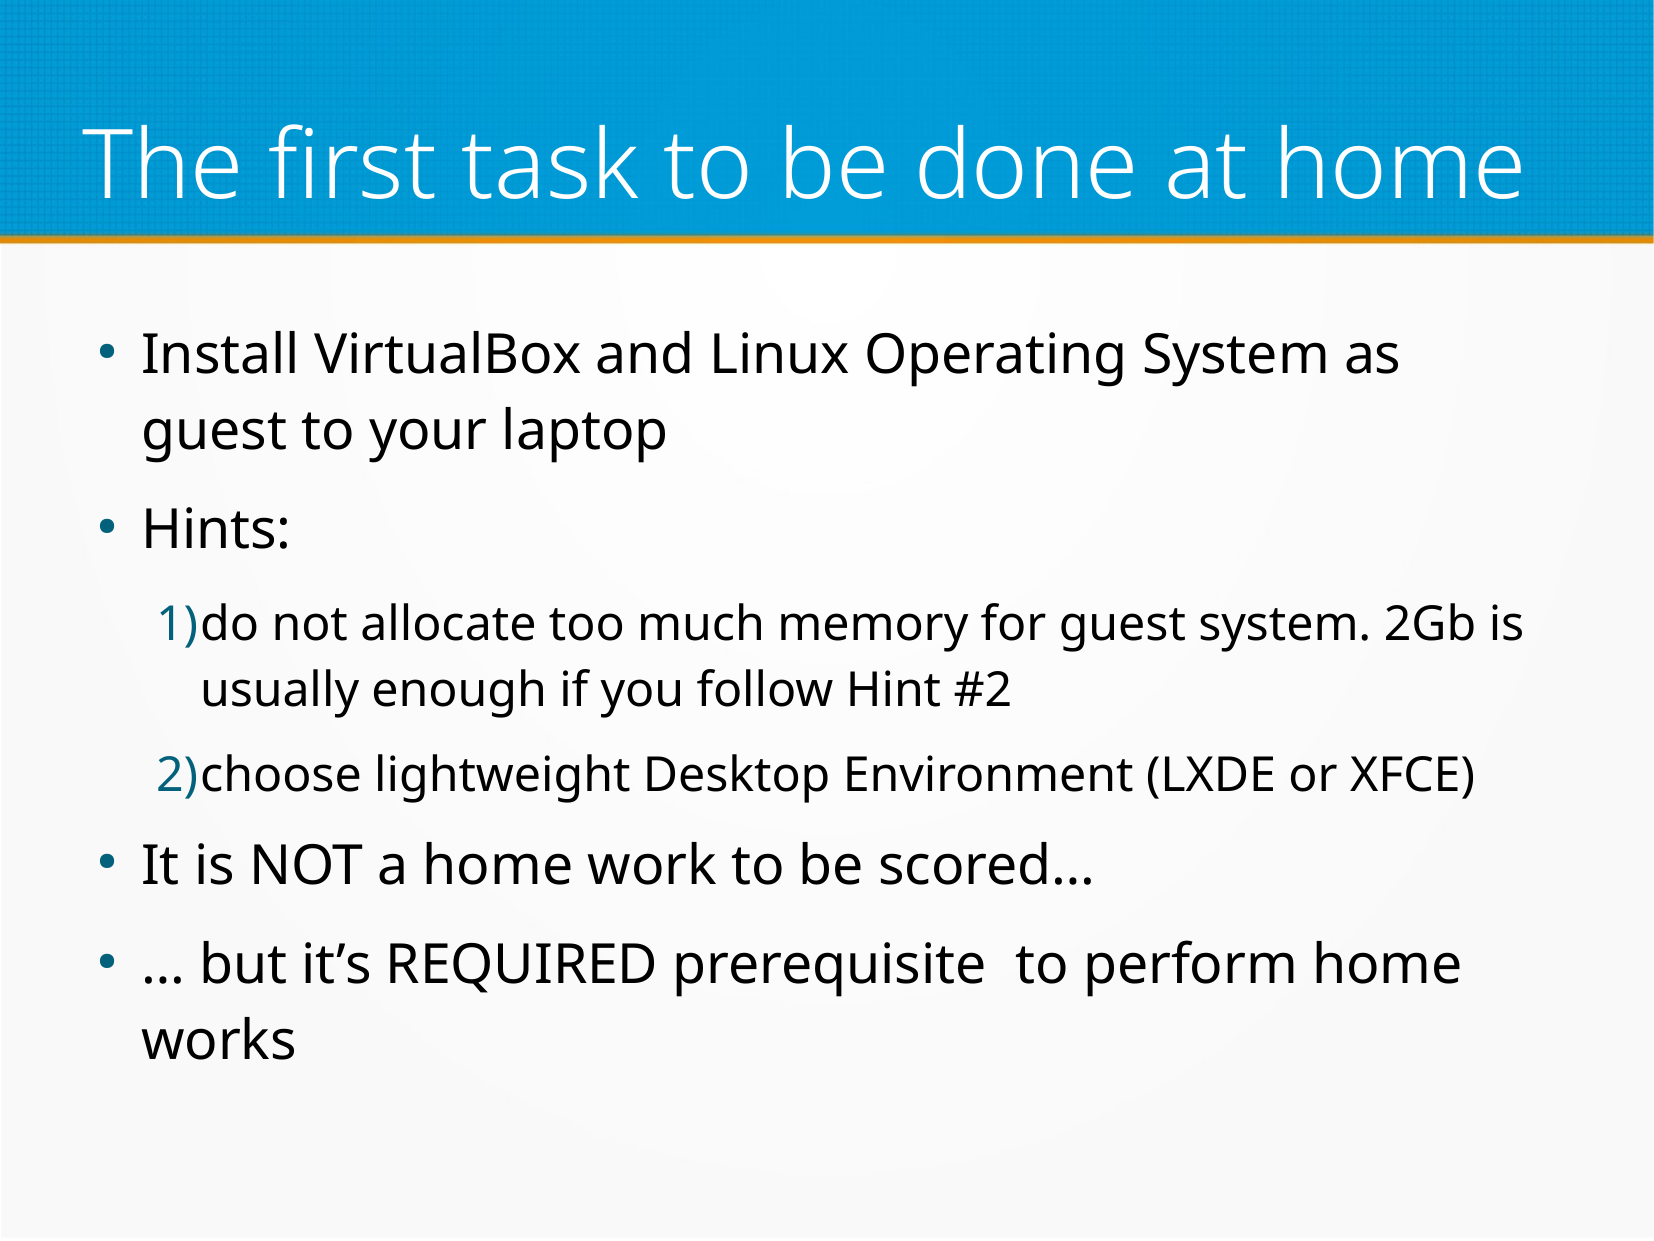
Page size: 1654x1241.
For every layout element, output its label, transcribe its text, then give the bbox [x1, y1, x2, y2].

picture [0, 233, 1654, 1241]
list Install VirtualBox and Linux Operating System as guest to your laptop Hints: do not allocate too much memory for guest system. 2Gb is usually enough if you follow Hint #2 choose lightweight Desktop Environment (LXDE or XFCE) It is NOT a home work to be scored… … but it’s REQUIRED prerequisite to perform home works [82, 315, 1563, 1081]
title The first task to be done at home [82, 19, 1571, 227]
